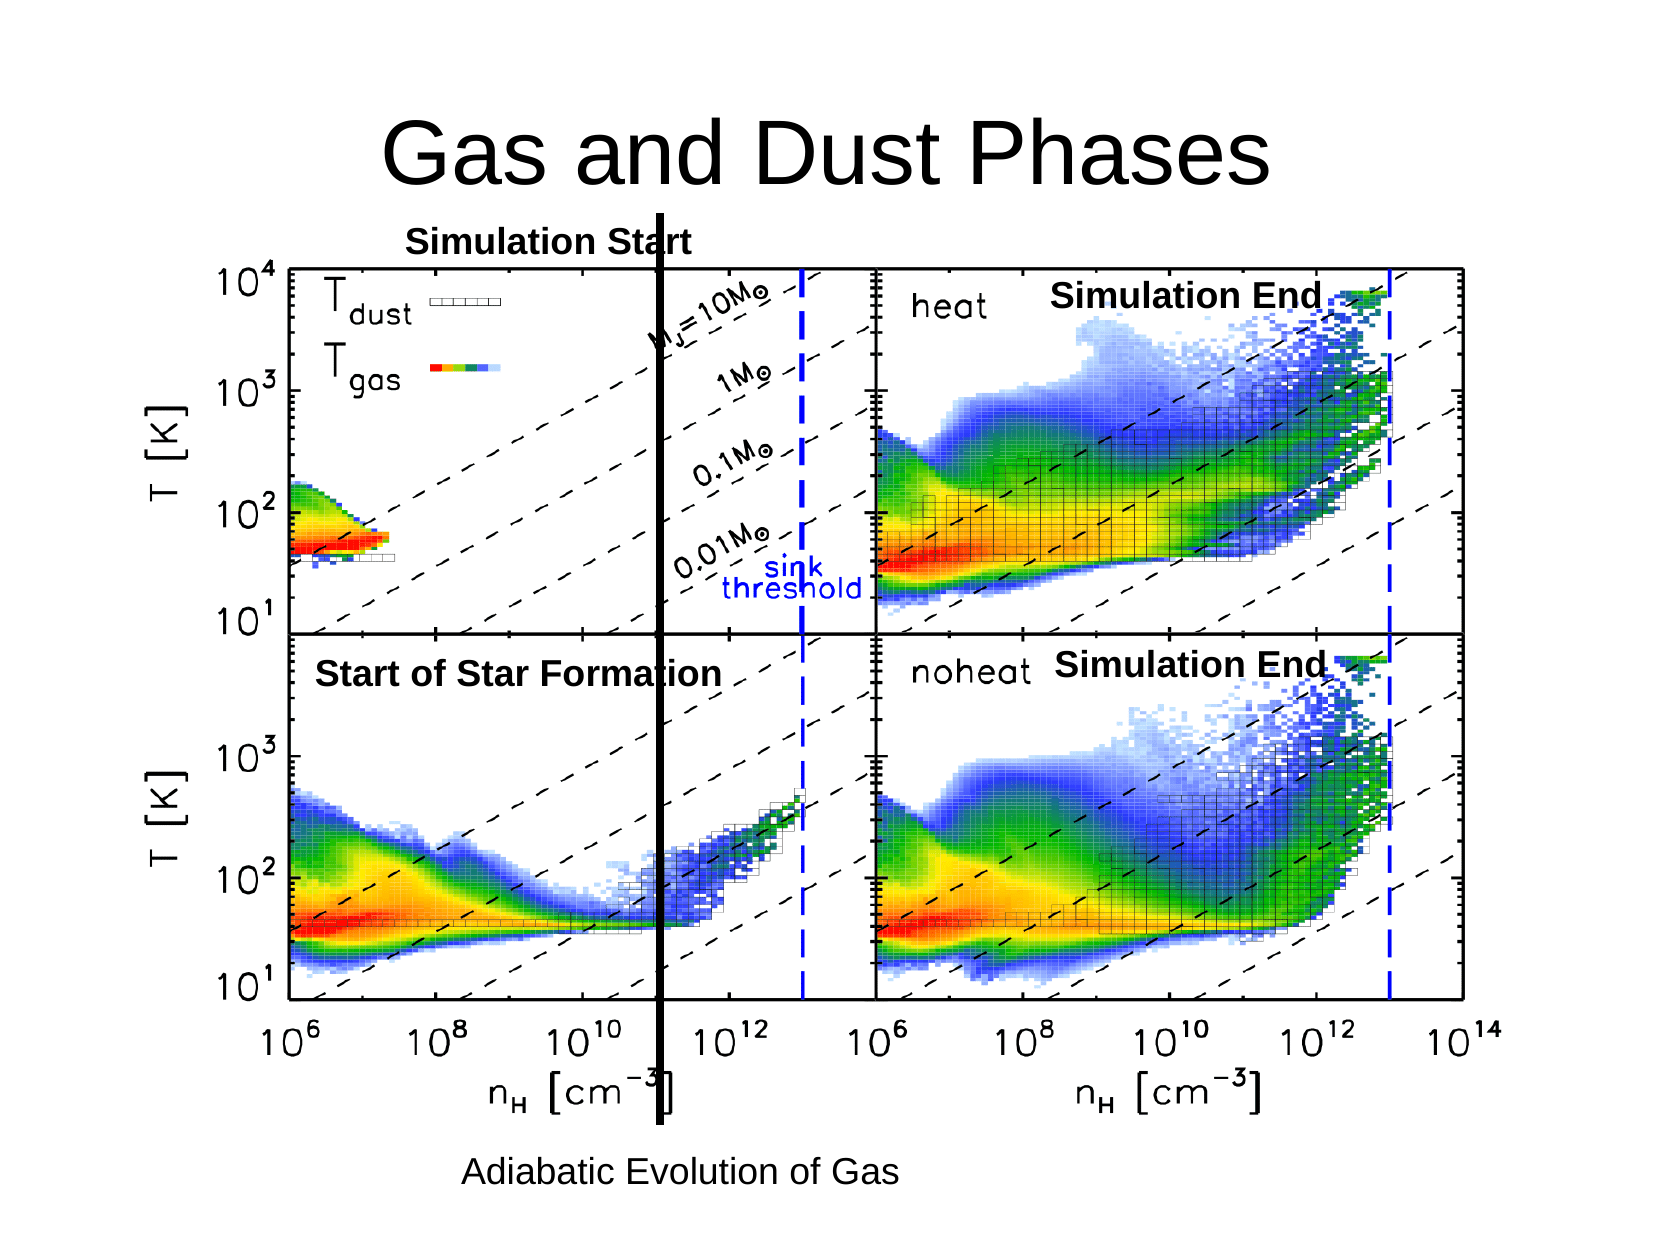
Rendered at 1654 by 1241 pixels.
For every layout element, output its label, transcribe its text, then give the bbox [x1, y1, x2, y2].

text_box Simulation Start [664, 213, 708, 271]
text_box Simulation Start [390, 213, 656, 271]
title Gas and Dust Phases [82, 49, 1571, 257]
text_box Simulation End [1035, 266, 1339, 324]
picture [133, 224, 1546, 1138]
text_box Start of Star Formation [300, 645, 739, 702]
text_box Adiabatic Evolution of Gas [446, 1143, 916, 1201]
text_box Simulation End [1039, 636, 1343, 693]
